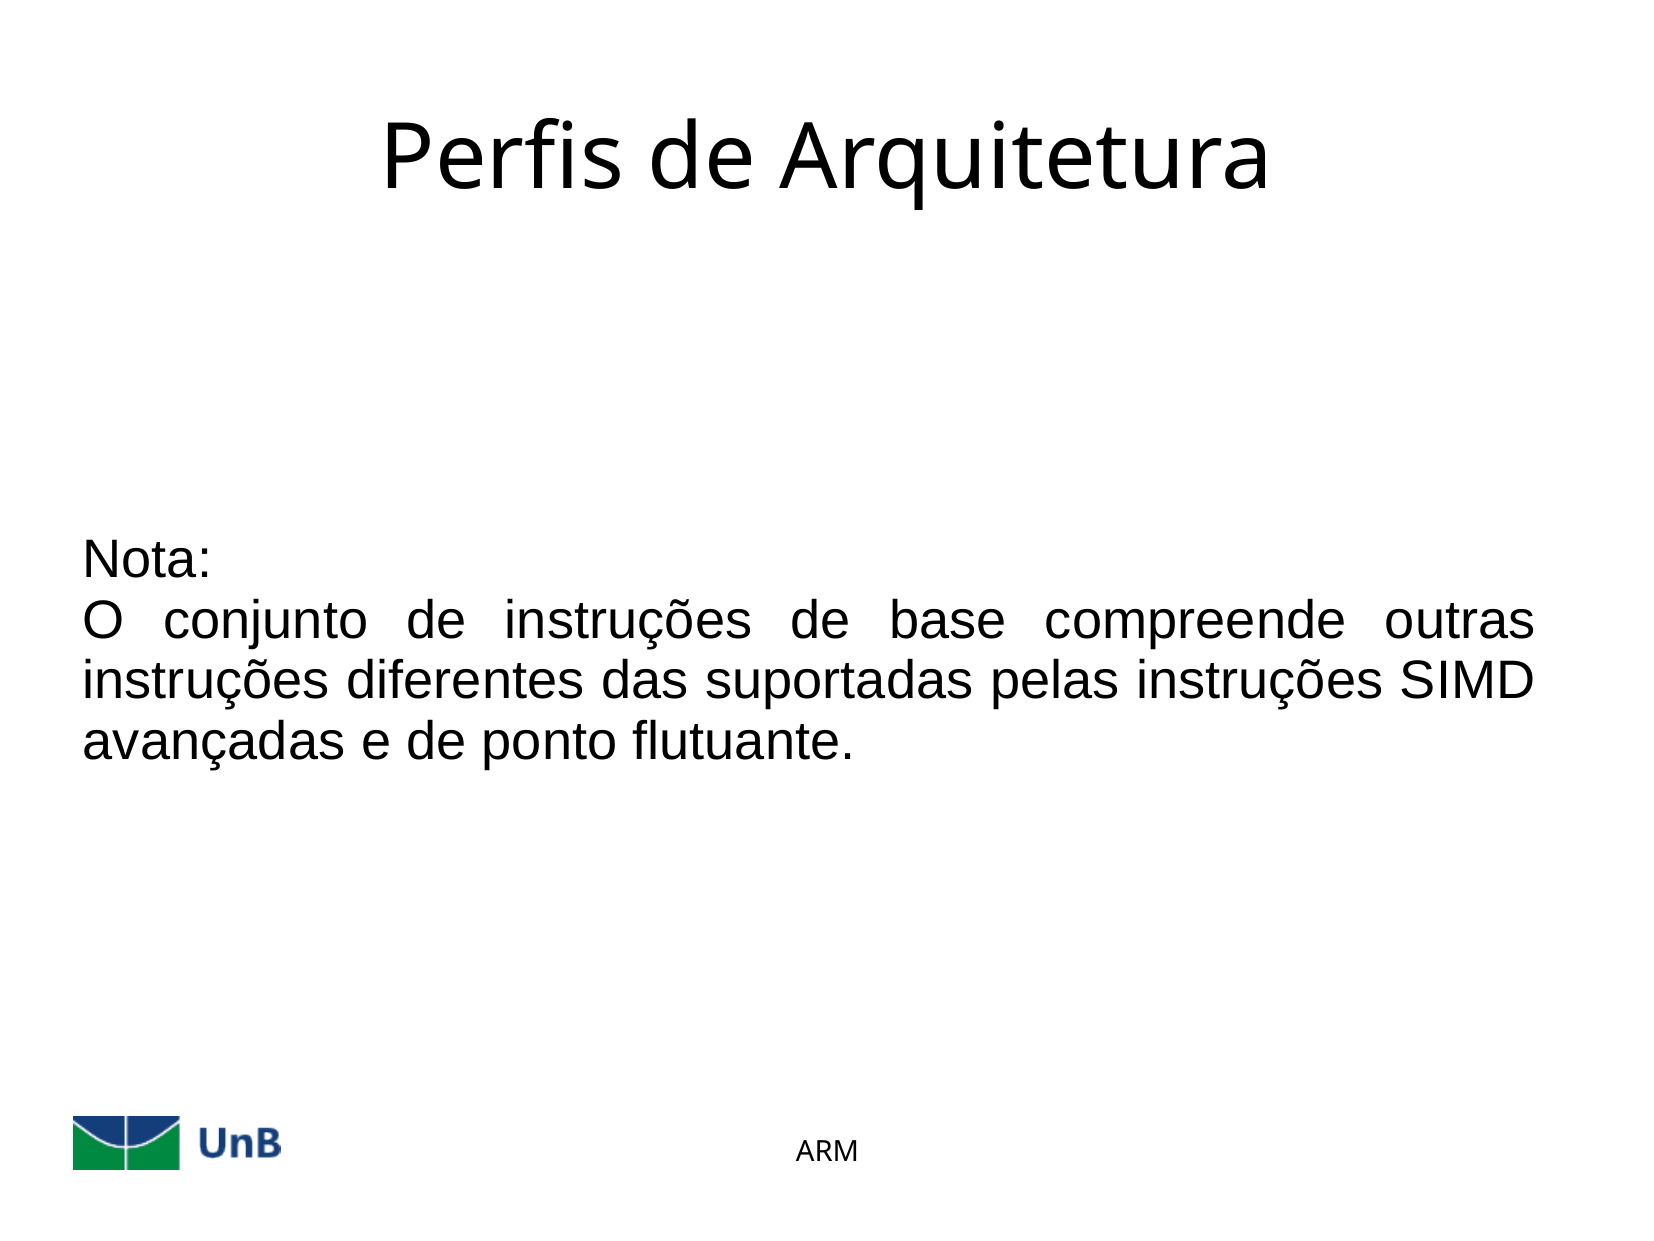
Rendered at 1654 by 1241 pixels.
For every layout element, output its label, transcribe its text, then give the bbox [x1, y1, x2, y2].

picture [73, 1116, 281, 1170]
title Perfis de Arquitetura [82, 49, 1571, 257]
subtitle Nota: O conjunto de instruções de base compreende outras instruções diferentes das suportadas pelas instruções SIMD avançadas e de ponto flutuante. [82, 231, 1538, 1069]
